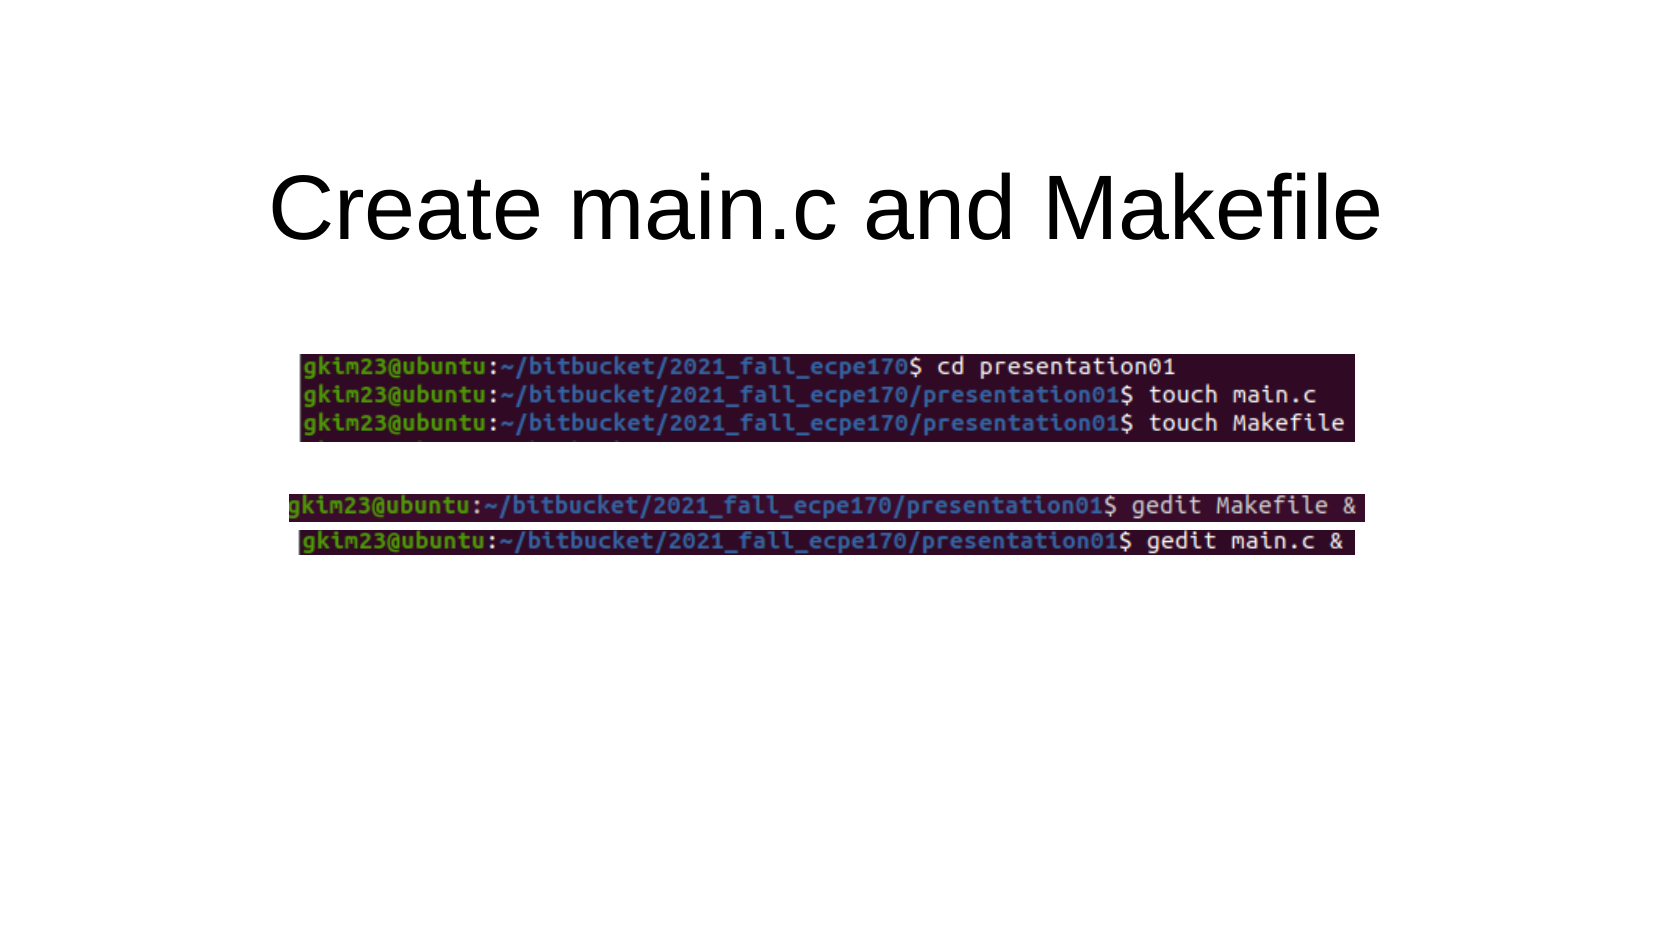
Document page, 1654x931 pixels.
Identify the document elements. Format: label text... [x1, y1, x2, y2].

picture [289, 494, 1365, 522]
picture [298, 530, 1355, 556]
picture [299, 354, 1355, 442]
title Create main.c and Makefile [82, 129, 1571, 286]
